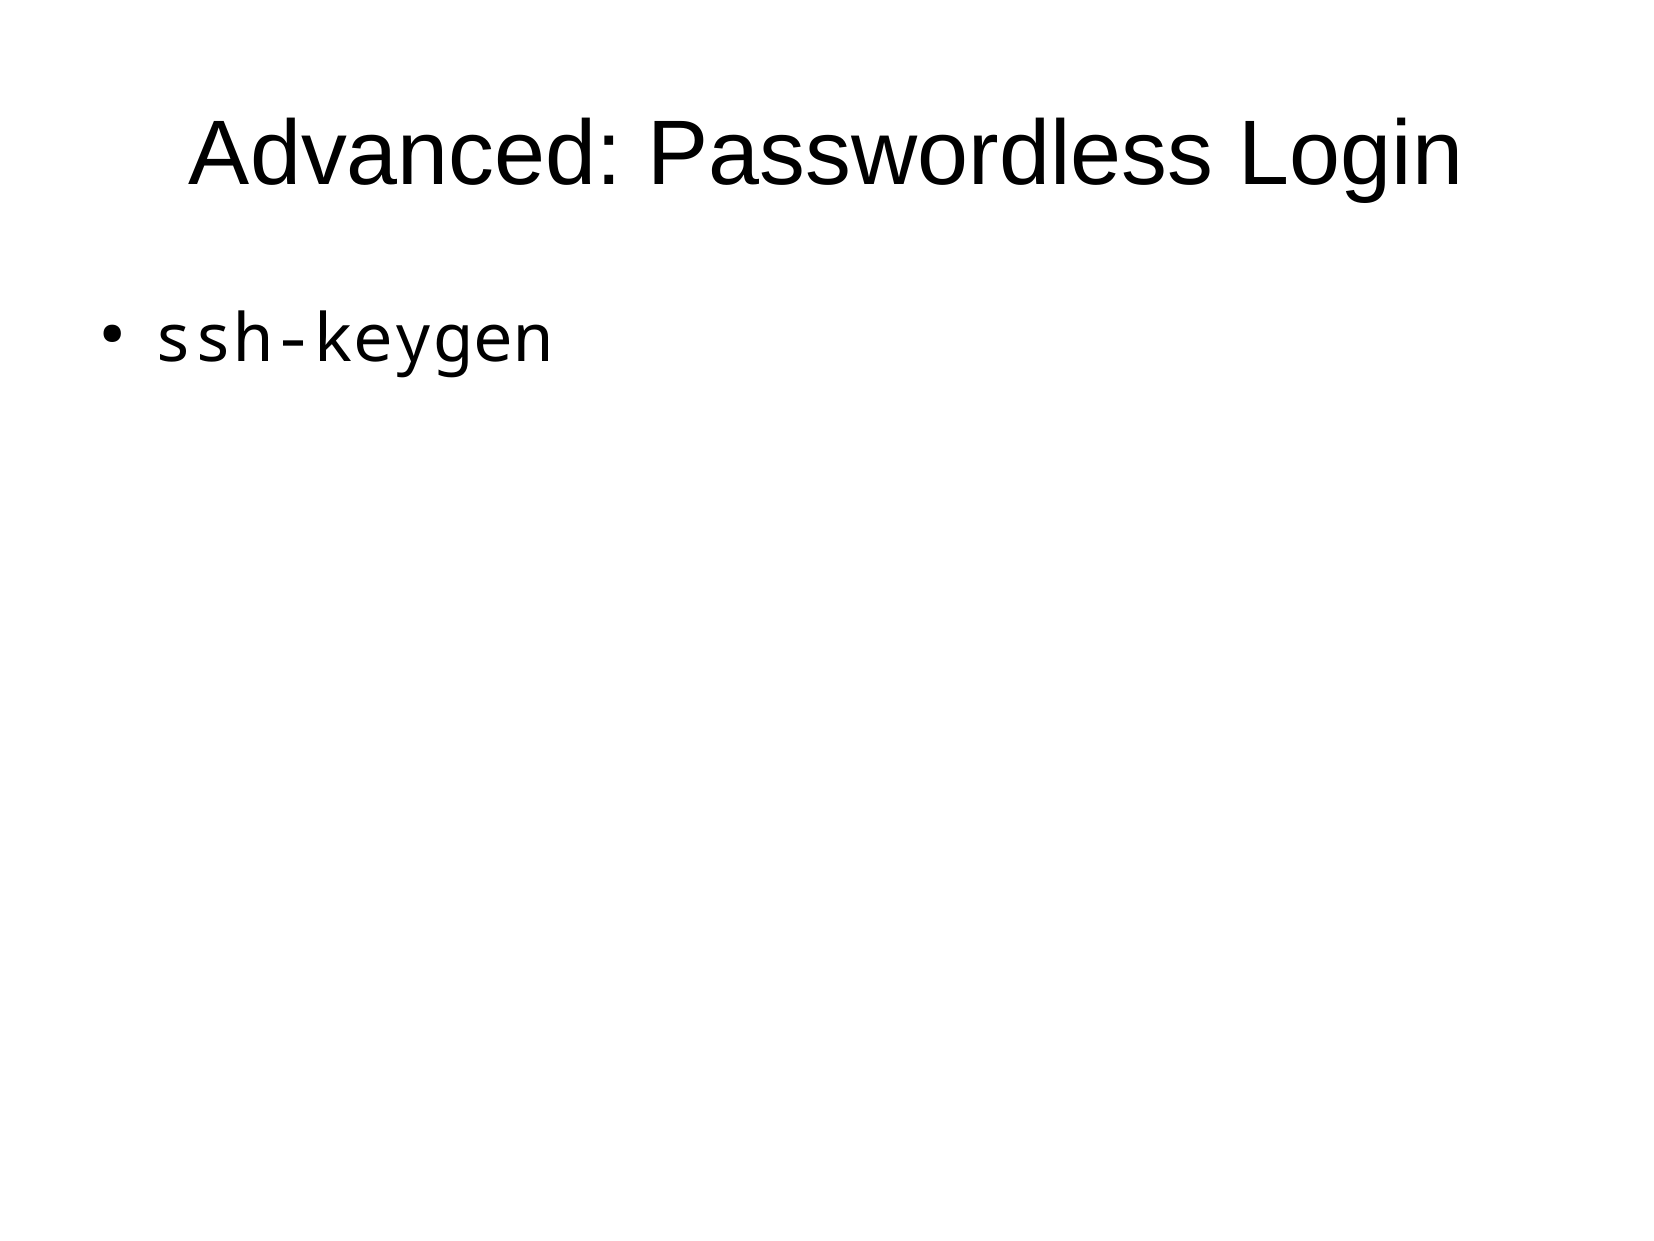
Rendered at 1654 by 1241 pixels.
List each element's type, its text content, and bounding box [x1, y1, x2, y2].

list ssh-keygen [82, 290, 1571, 1010]
title Advanced: Passwordless Login [82, 49, 1571, 257]
